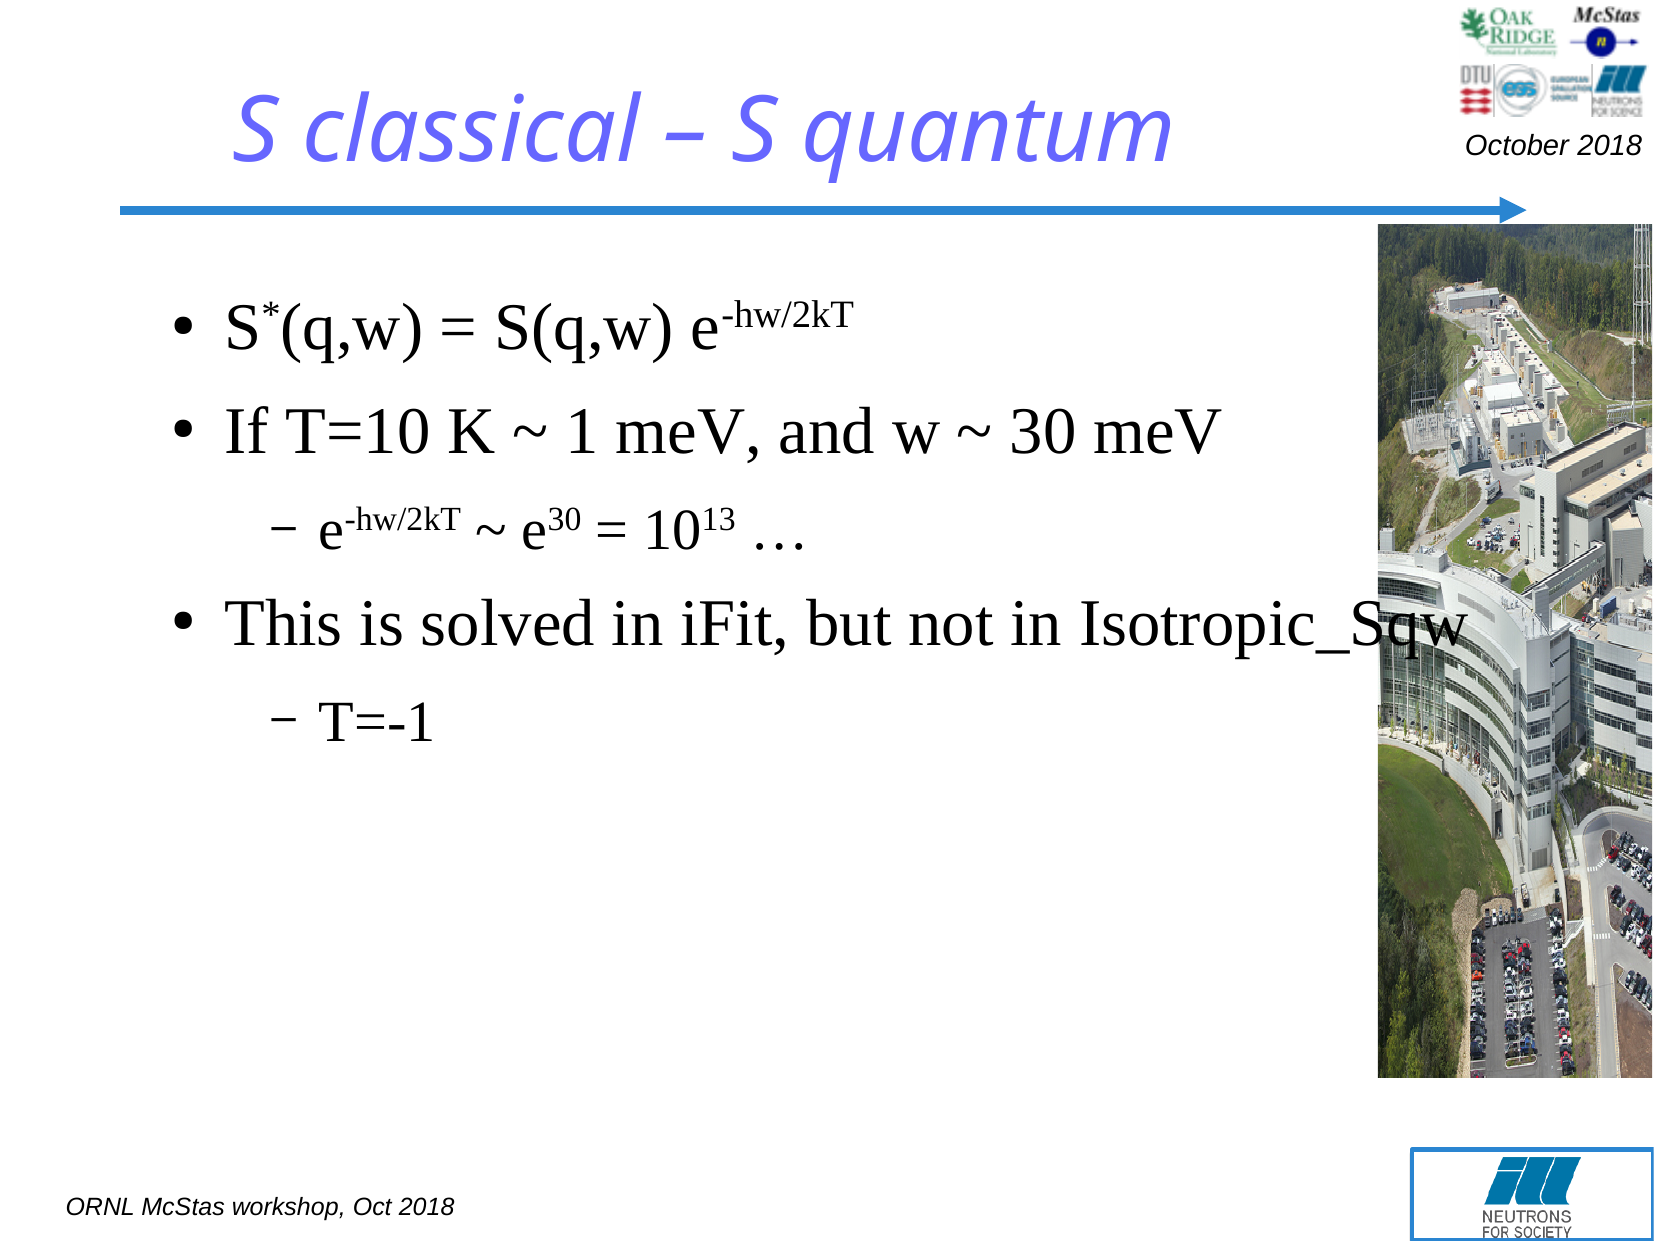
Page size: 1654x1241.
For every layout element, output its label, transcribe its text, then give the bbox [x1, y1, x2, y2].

picture [1458, 6, 1650, 59]
list S*(q,w) = S(q,w) e-hw/2kT If T=10 K ~ 1 meV, and w ~ 30 meV e-hw/2kT ~ e30 = 1013 … This is solved in iFit, but not in Isotropic_Sqw T=-1 [82, 290, 1571, 1010]
picture [1479, 1153, 1583, 1241]
picture [1377, 224, 1653, 1078]
title S classical – S quantum [82, 49, 1328, 203]
picture [1459, 64, 1649, 117]
